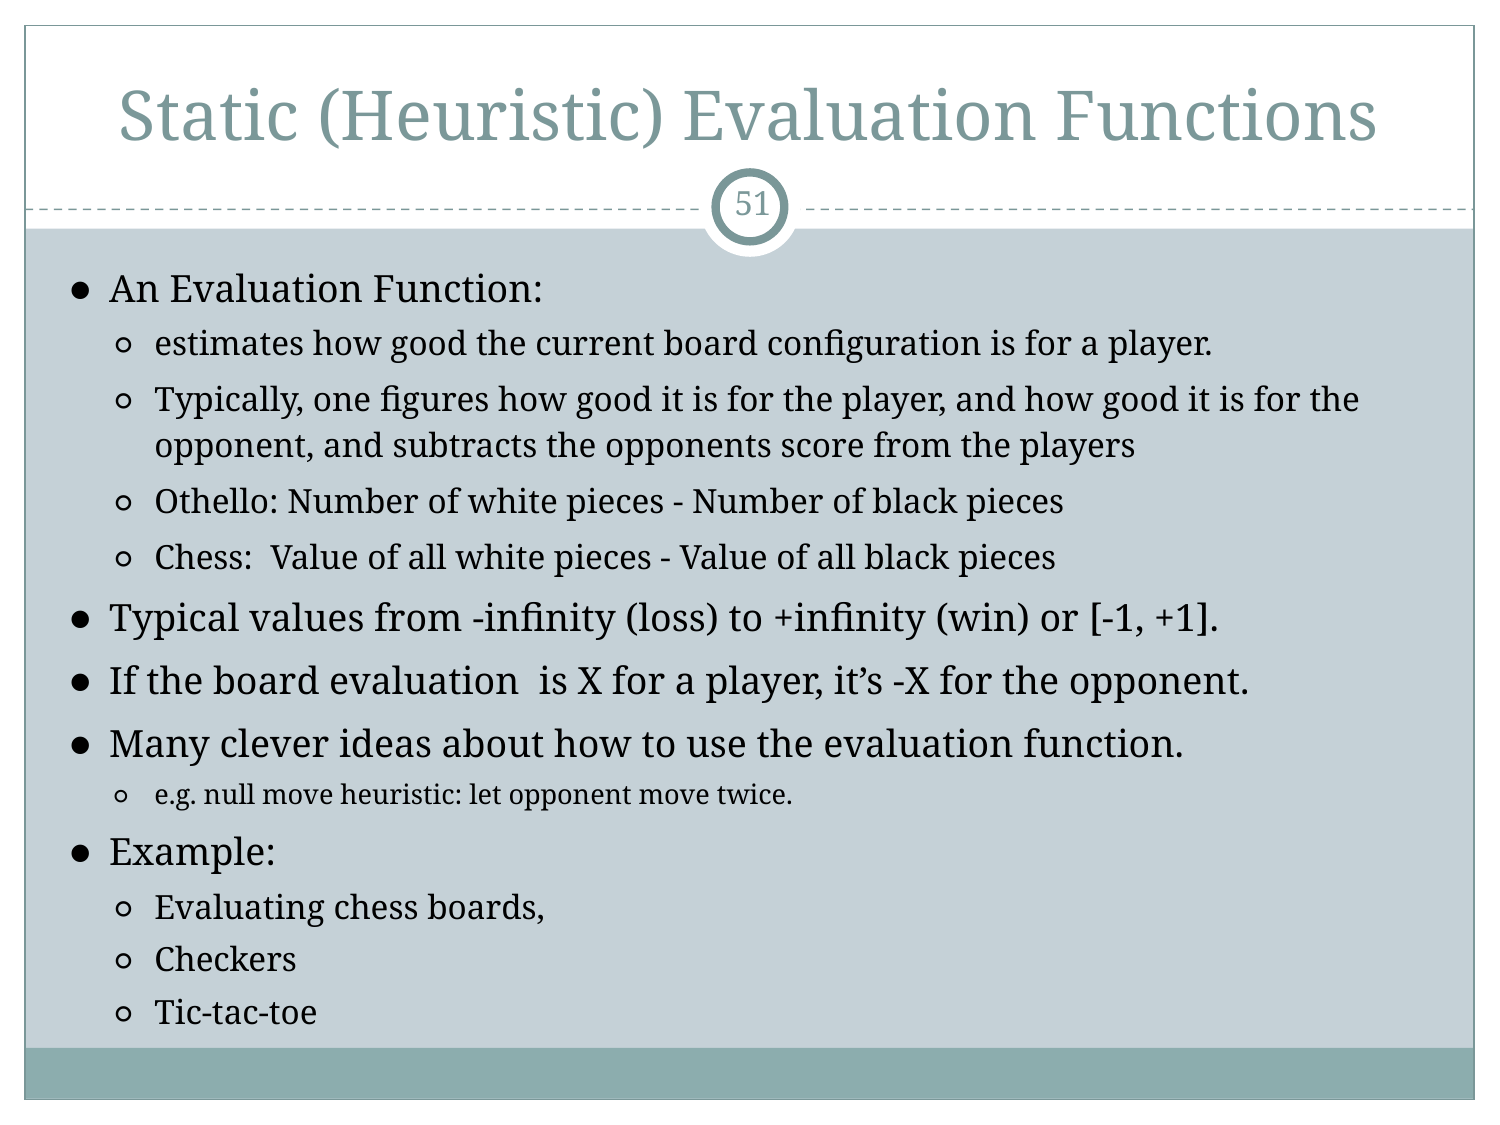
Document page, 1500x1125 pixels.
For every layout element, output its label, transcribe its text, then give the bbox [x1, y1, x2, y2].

list An Evaluation Function: estimates how good the current board configuration is for a player. Typically, one figures how good it is for the player, and how good it is for the opponent, and subtracts the opponents score from the players Othello: Number of white pieces - Number of black pieces Chess: Value of all white pieces - Value of all black pieces Typical values from -infinity (loss) to +infinity (win) or [-1, +1]. If the board evaluation is X for a player, it’s -X for the opponent. Many clever ideas about how to use the evaluation function. e.g. null move heuristic: let opponent move twice. Example: Evaluating chess boards, Checkers Tic-tac-toe [49, 250, 1445, 1043]
title Static (Heuristic) Evaluation Functions [49, 37, 1450, 162]
slide_number <number> [715, 168, 791, 241]
